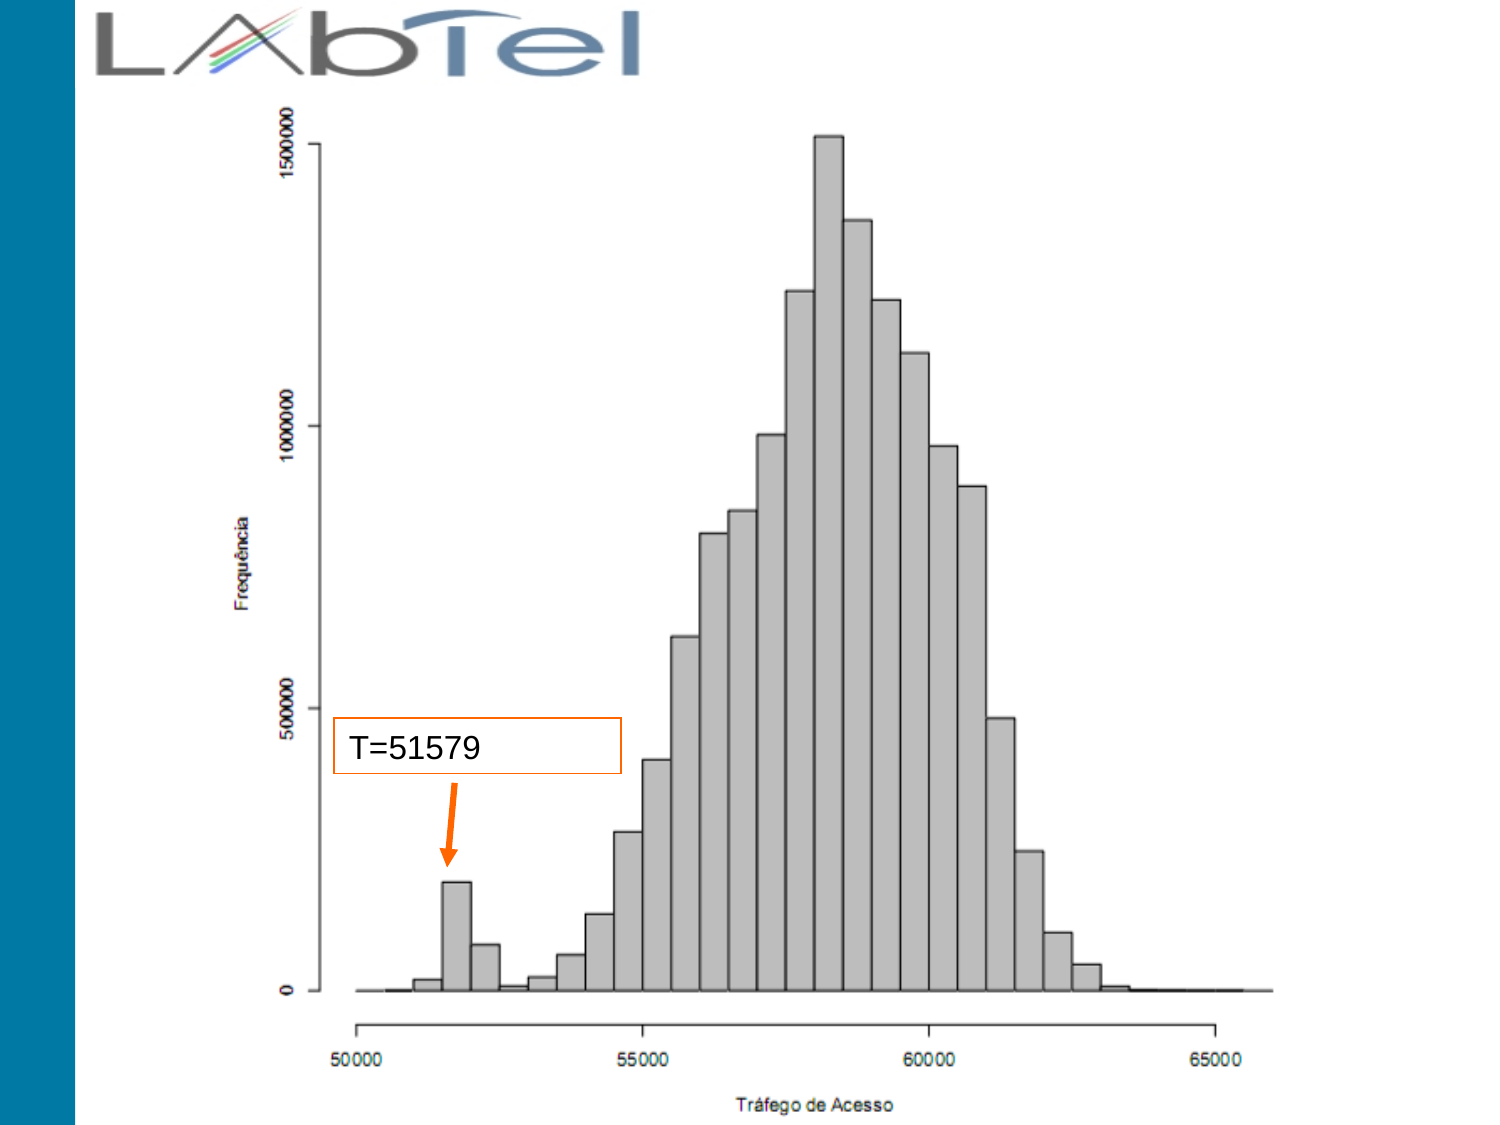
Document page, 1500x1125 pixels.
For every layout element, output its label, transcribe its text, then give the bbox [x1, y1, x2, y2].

picture [218, 100, 1282, 1125]
picture [76, 0, 676, 88]
text_box T=51579 [333, 718, 621, 774]
